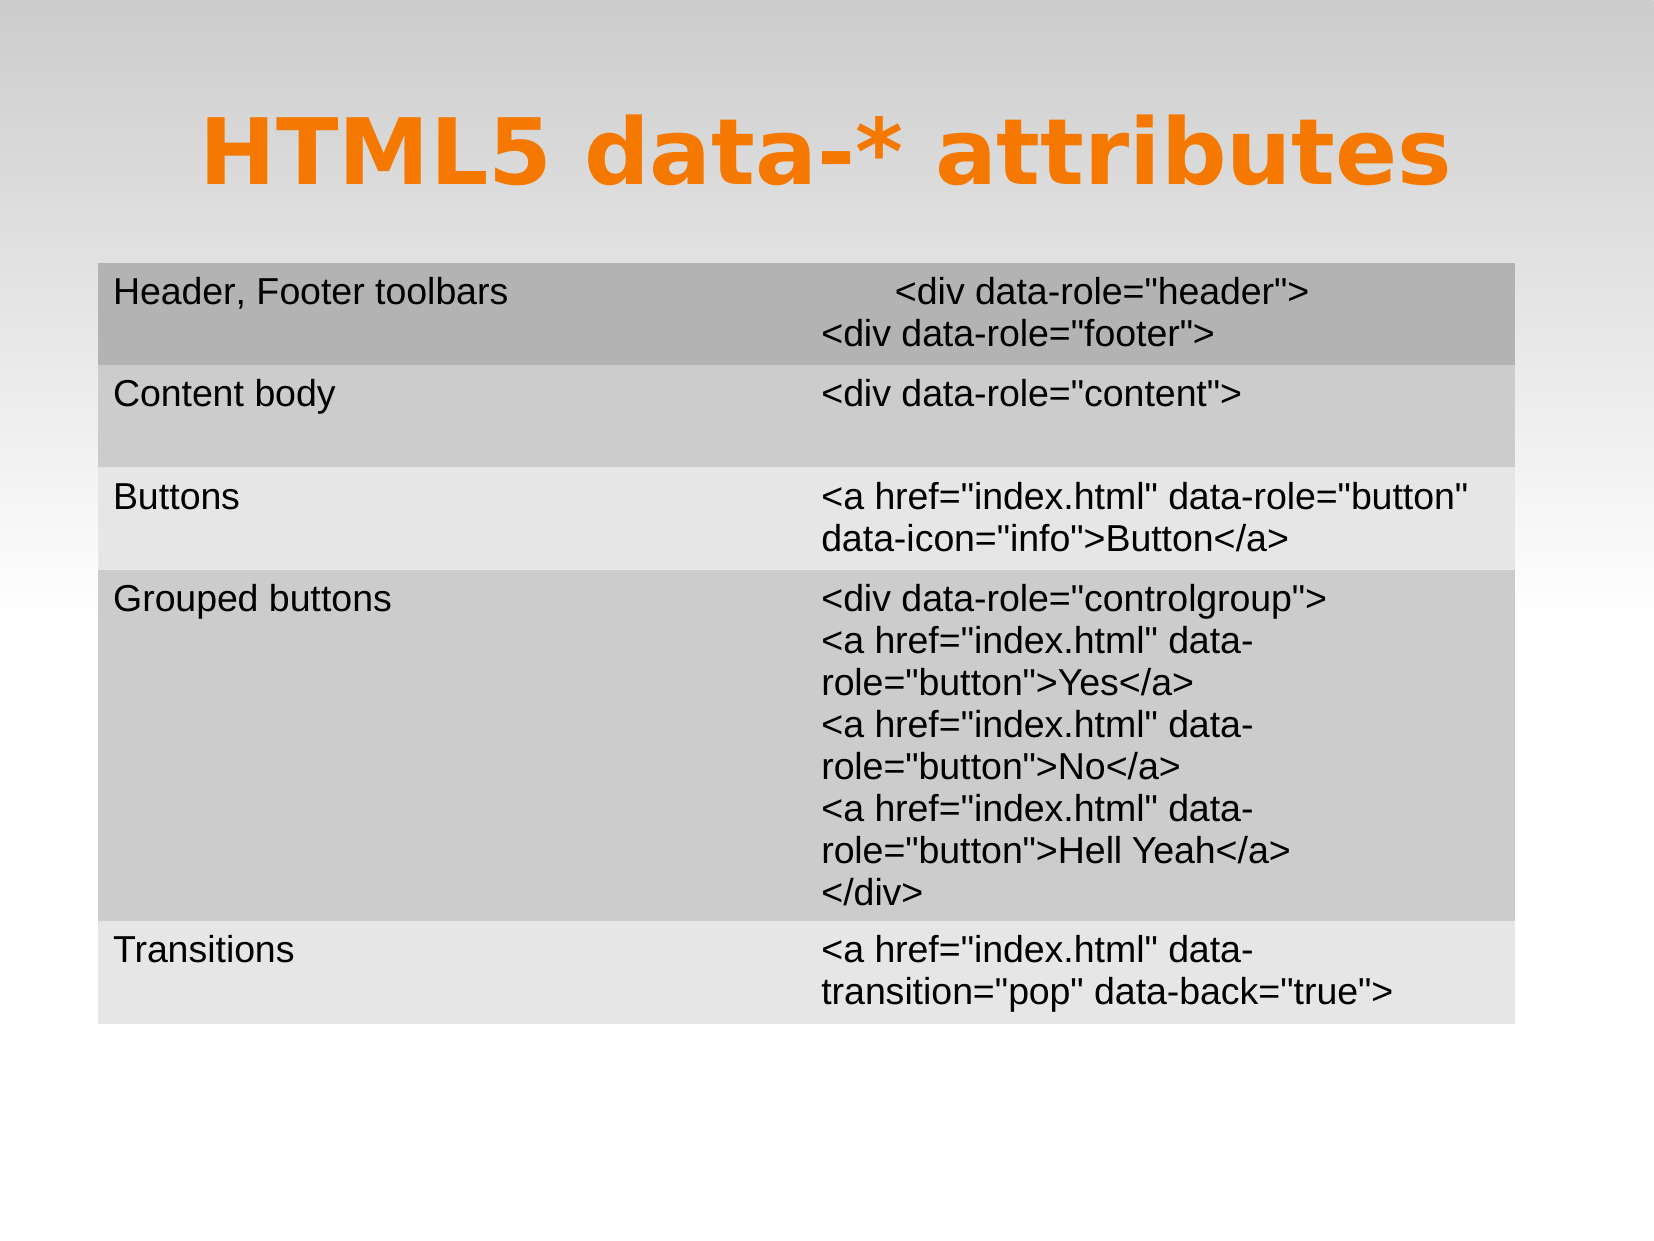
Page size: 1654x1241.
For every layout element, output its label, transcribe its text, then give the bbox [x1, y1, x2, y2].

table_cell <a href="index.html" data-transition="pop" data-back="true"> [807, 921, 1515, 1024]
table_header Header, Footer toolbars [98, 263, 807, 365]
table_cell <div data-role="content"> [807, 365, 1515, 467]
table_cell <div data-role="controlgroup"> <a href="index.html" data-role="button">Yes</a> <a href="index.html" data-role="button">No</a> <a href="index.html" data-role="button">Hell Yeah</a> </div> [807, 570, 1515, 921]
table_cell Content body [98, 365, 807, 467]
table_cell <a href="index.html" data-role="button" data-icon="info">Button</a> [807, 467, 1515, 570]
table_header <div data-role="header"> <div data-role="footer"> [807, 263, 1515, 365]
table_cell Buttons [98, 467, 807, 570]
table_cell Grouped buttons [98, 570, 807, 921]
table_cell Transitions [98, 921, 807, 1024]
title HTML5 data-* attributes [82, 49, 1571, 257]
